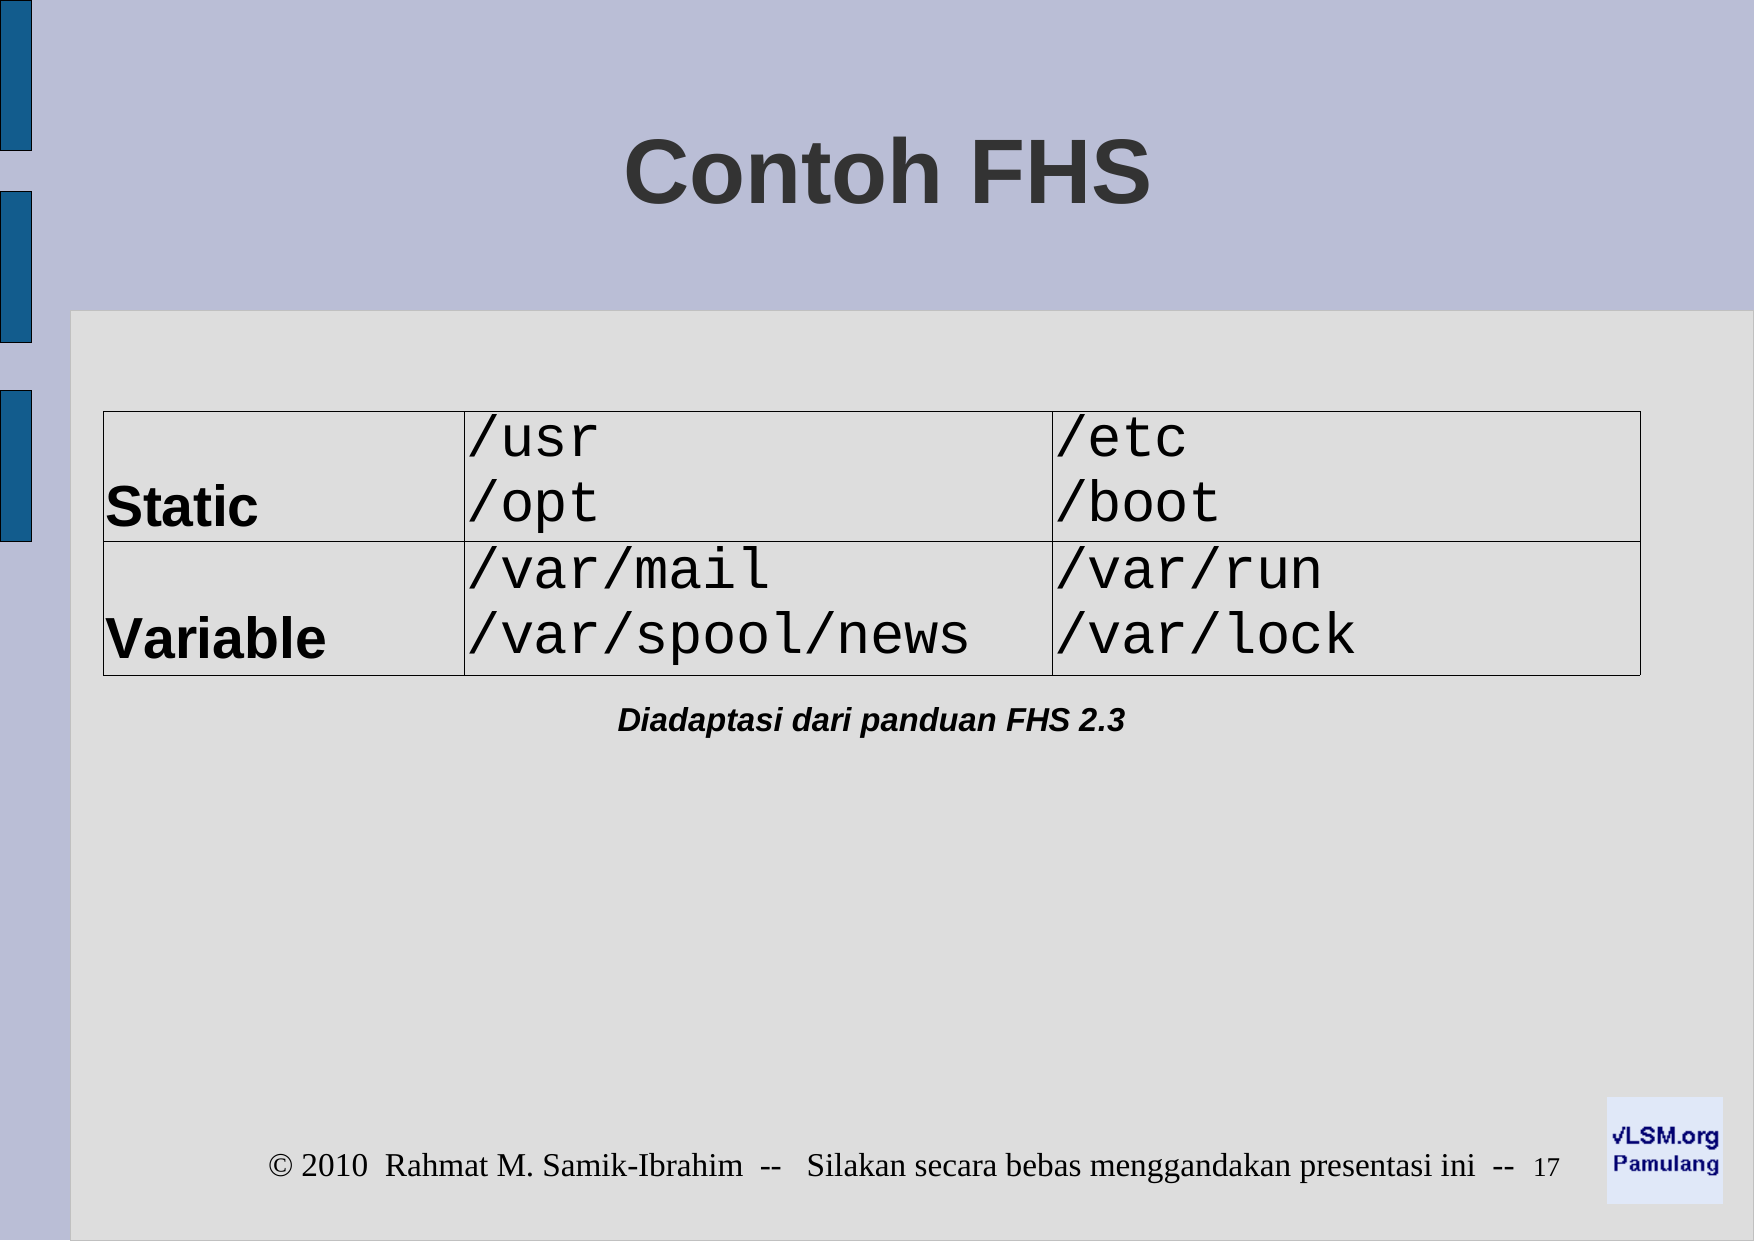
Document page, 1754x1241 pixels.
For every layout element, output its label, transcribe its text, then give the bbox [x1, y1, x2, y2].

chart [103, 410, 1643, 1241]
title Contoh FHS [77, 99, 1700, 244]
picture [1643, 1097, 1723, 1204]
